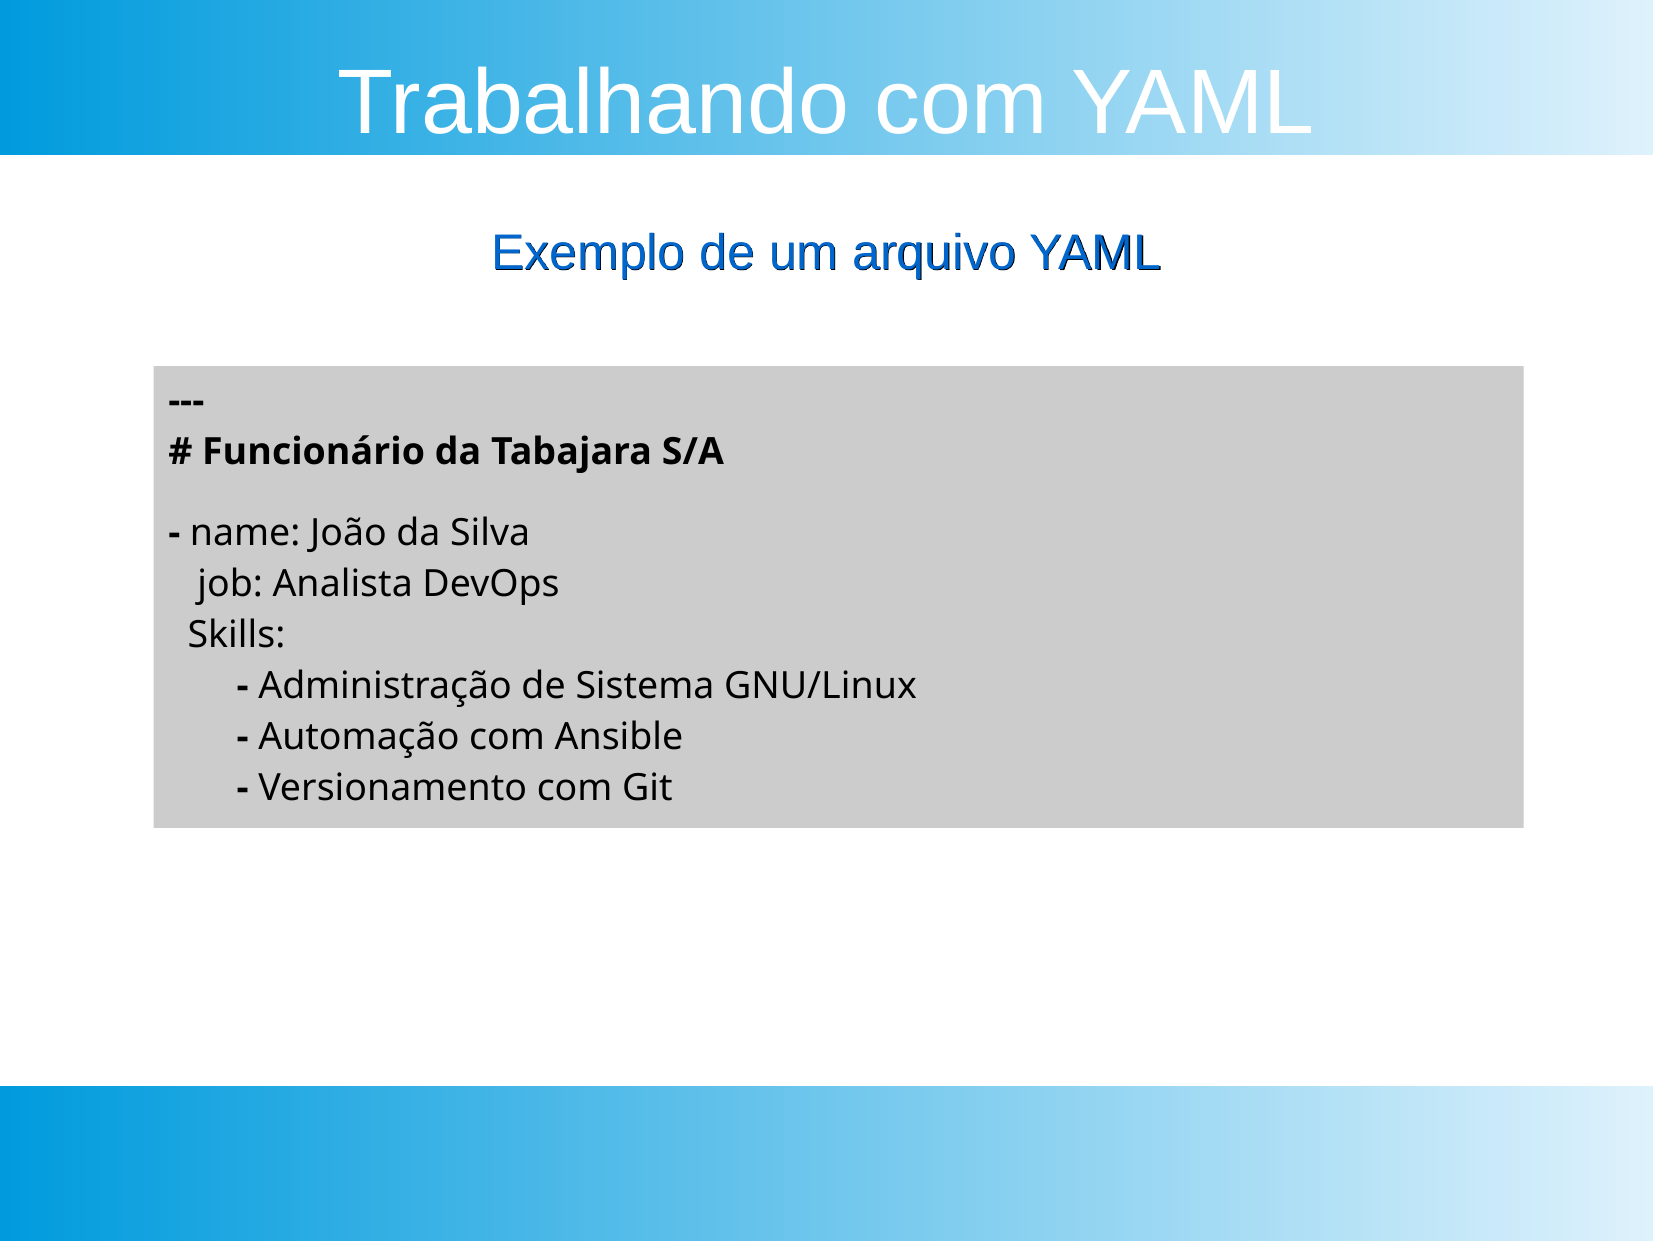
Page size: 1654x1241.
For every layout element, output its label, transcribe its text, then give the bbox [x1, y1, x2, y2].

list Exemplo de um arquivo YAML ­­­ [82, 224, 1571, 296]
text_box --- # Funcionário da Tabajara S/A ­- name: João da Silva job: Analista DevOps Skills: - Administração de Sistema GNU/Linux - Automação com Ansible - Versionamento com Git [153, 366, 1524, 828]
title Trabalhando com YAML [82, 49, 1571, 155]
